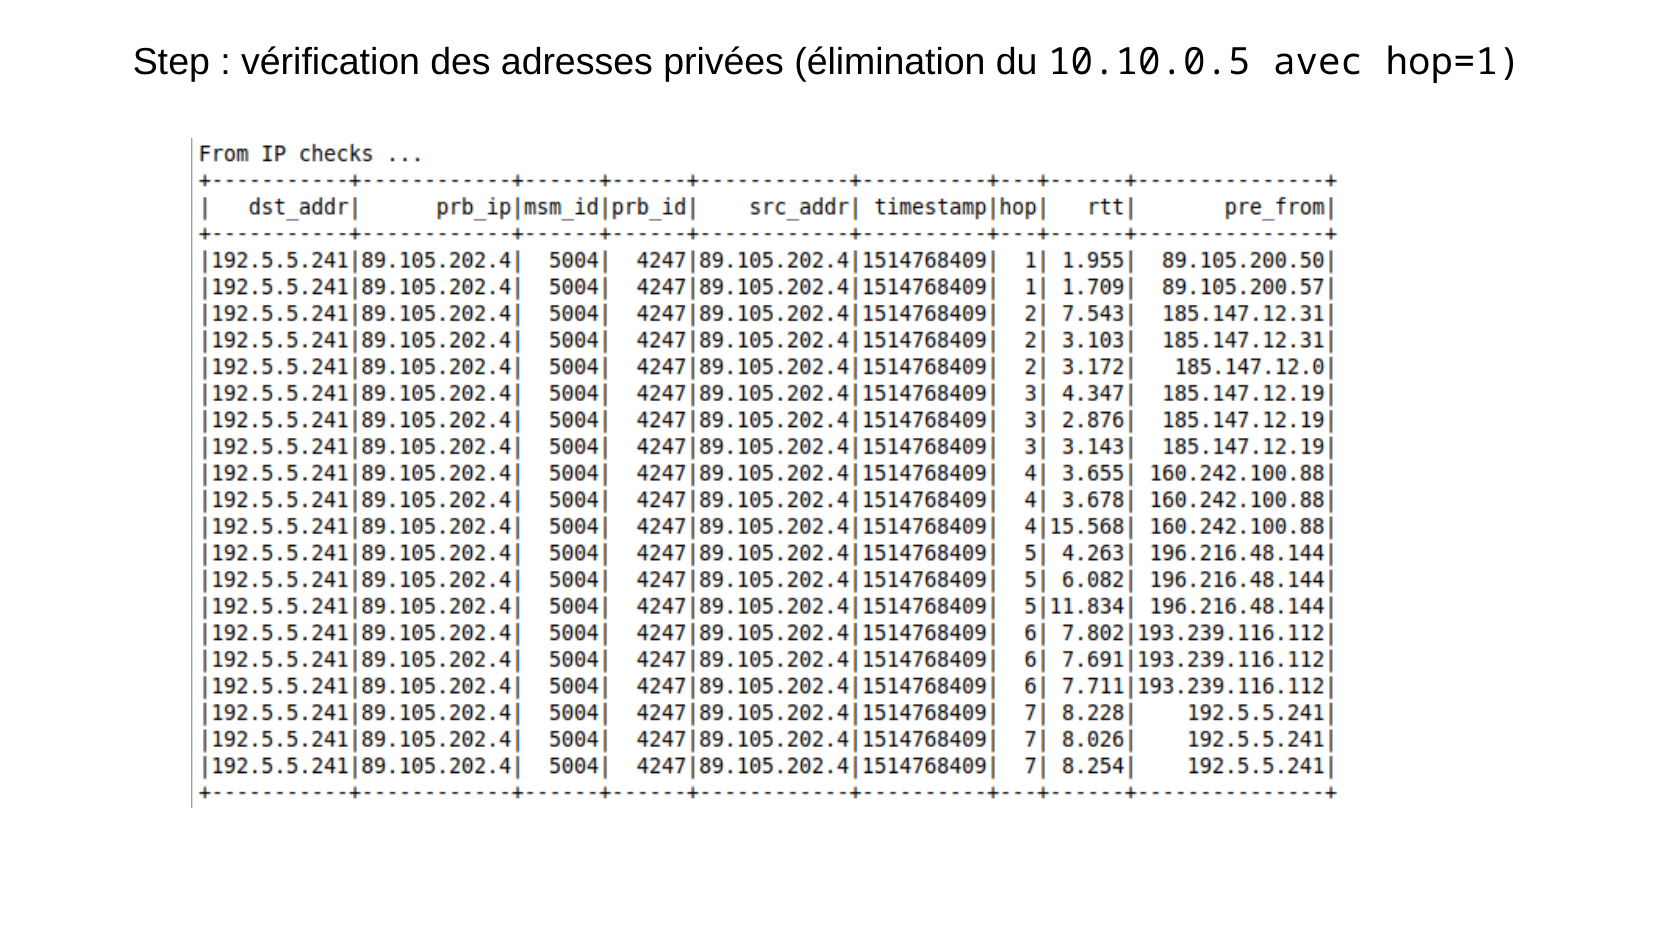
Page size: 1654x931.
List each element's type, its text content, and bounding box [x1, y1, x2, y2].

picture [191, 138, 1353, 808]
title Step : vérification des adresses privées (élimination du 10.10.0.5 avec hop=1) [82, 13, 1571, 107]
